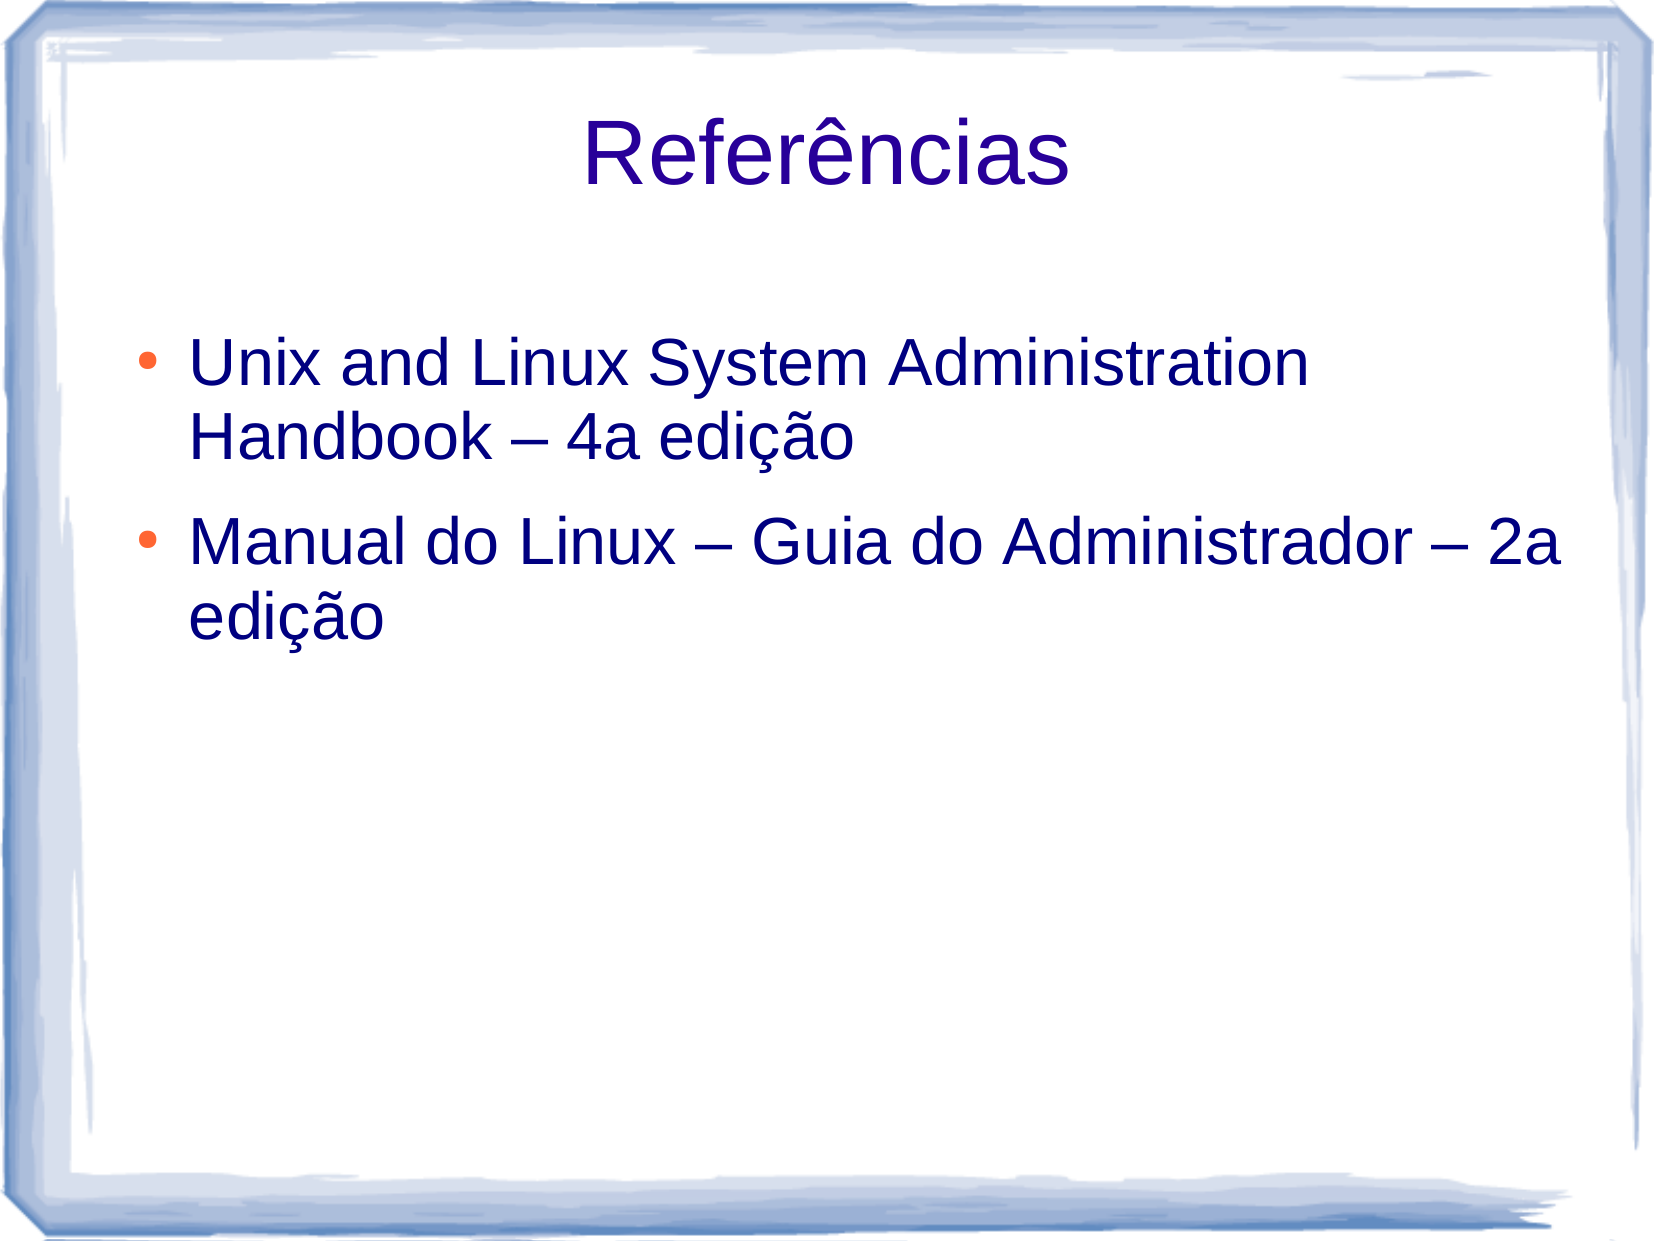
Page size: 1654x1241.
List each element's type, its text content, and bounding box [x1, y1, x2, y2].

list Unix and Linux System Administration Handbook – 4a edição Manual do Linux – Guia do Administrador – 2a edição [118, 324, 1571, 1045]
picture [0, 0, 1654, 1241]
title Referências [82, 49, 1571, 257]
